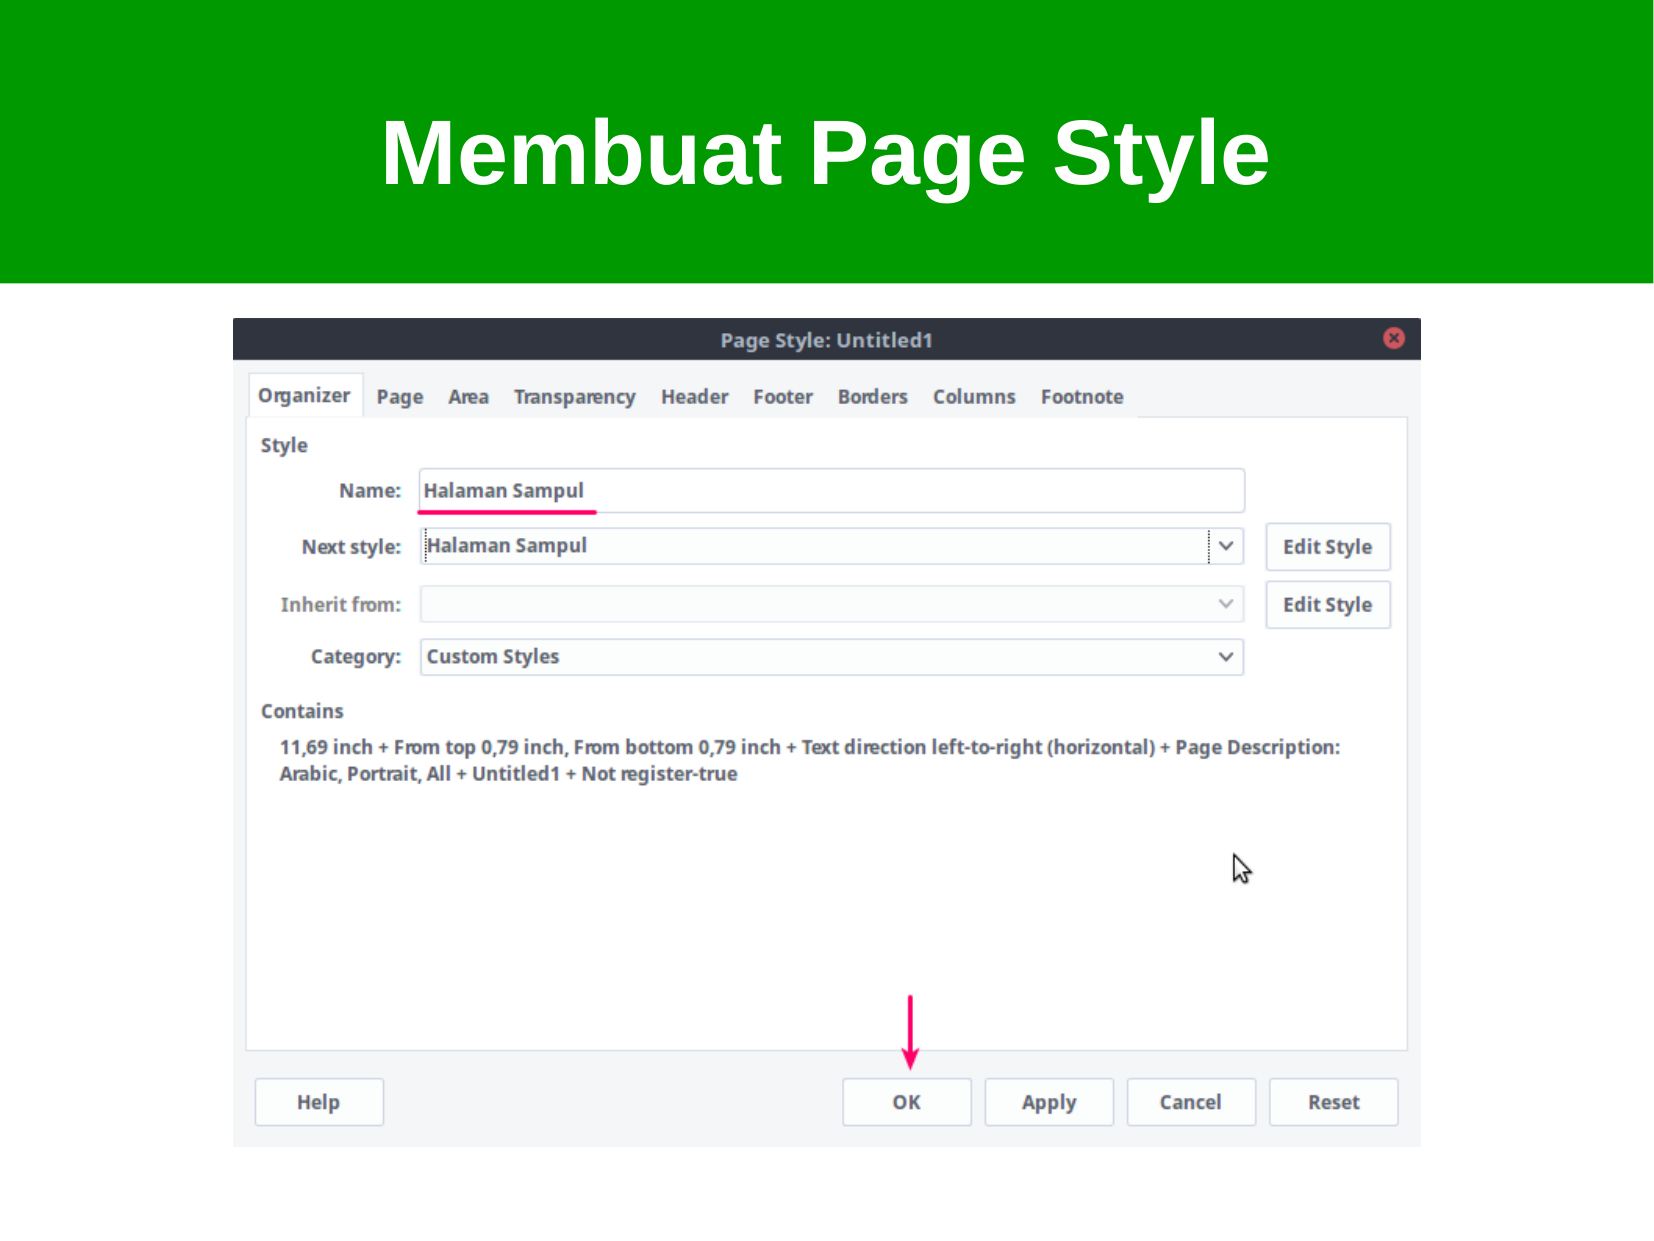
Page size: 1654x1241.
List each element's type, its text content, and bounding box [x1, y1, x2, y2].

picture [233, 318, 1421, 1147]
text_box [0, 0, 1654, 284]
title Membuat Page Style [82, 49, 1571, 257]
